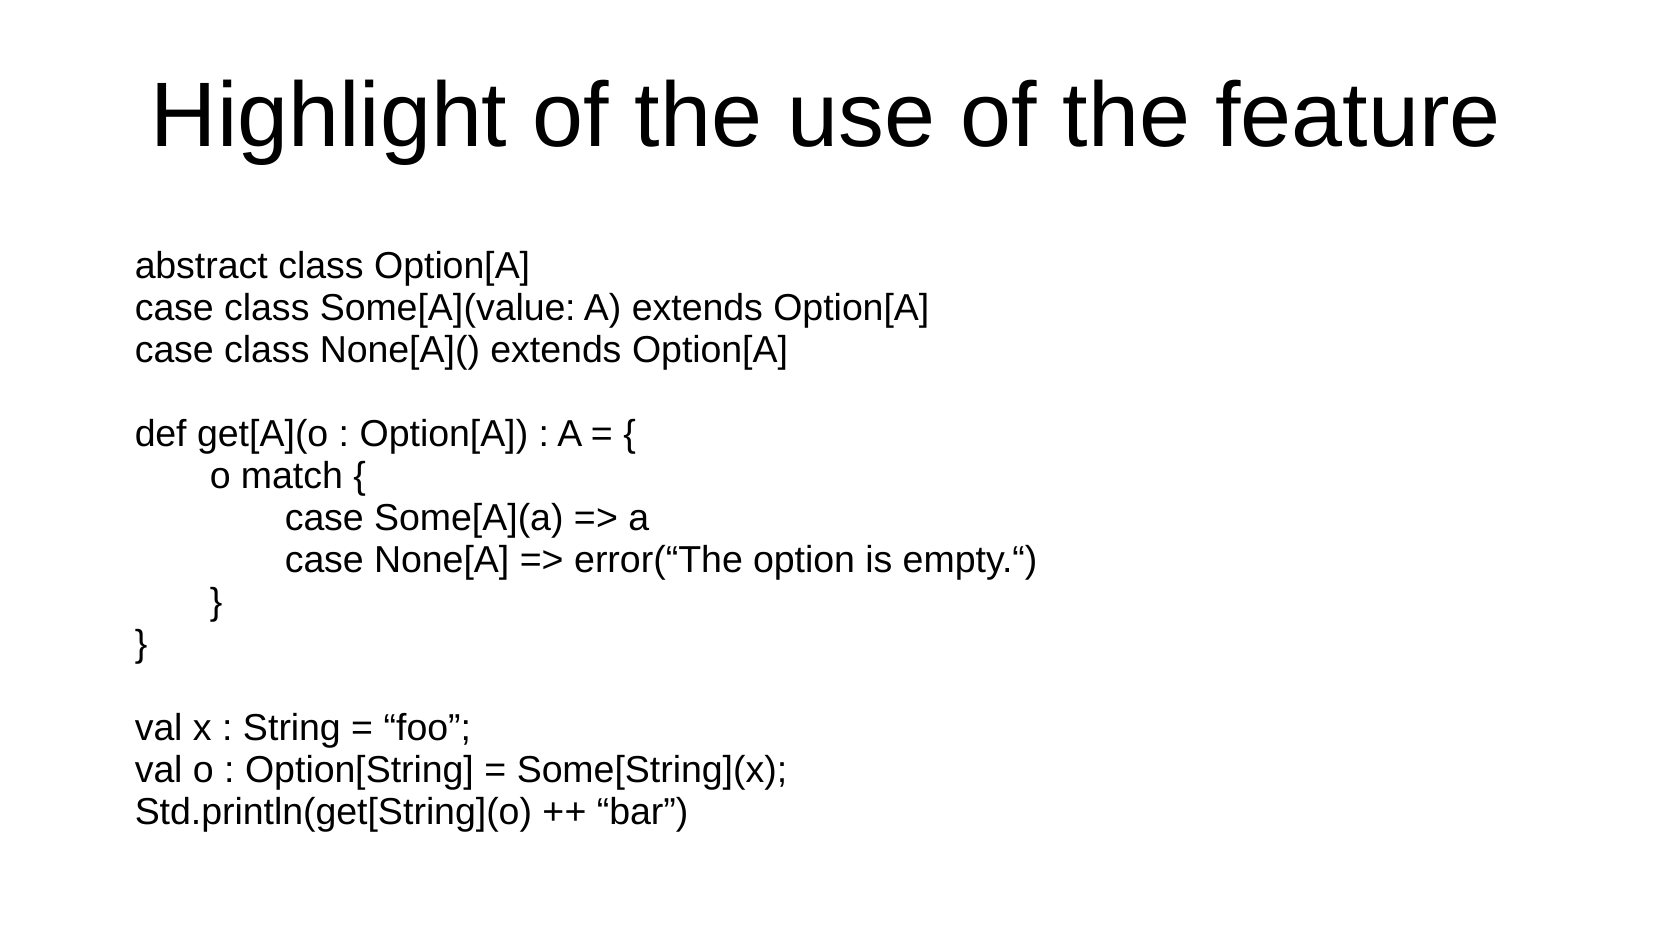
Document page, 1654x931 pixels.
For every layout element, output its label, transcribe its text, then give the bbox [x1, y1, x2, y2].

text_box abstract class Option[A] case class Some[A](value: A) extends Option[A] case class None[A]() extends Option[A] def get[A](o : Option[A]) : A = { o match { case Some[A](a) => a case None[A] => error(“The option is empty.“) } } val x : String = “foo”; val o : Option[String] = Some[String](x); Std.println(get[String](o) ++ “bar”) [120, 237, 1501, 841]
title Highlight of the use of the feature [82, 37, 1571, 193]
